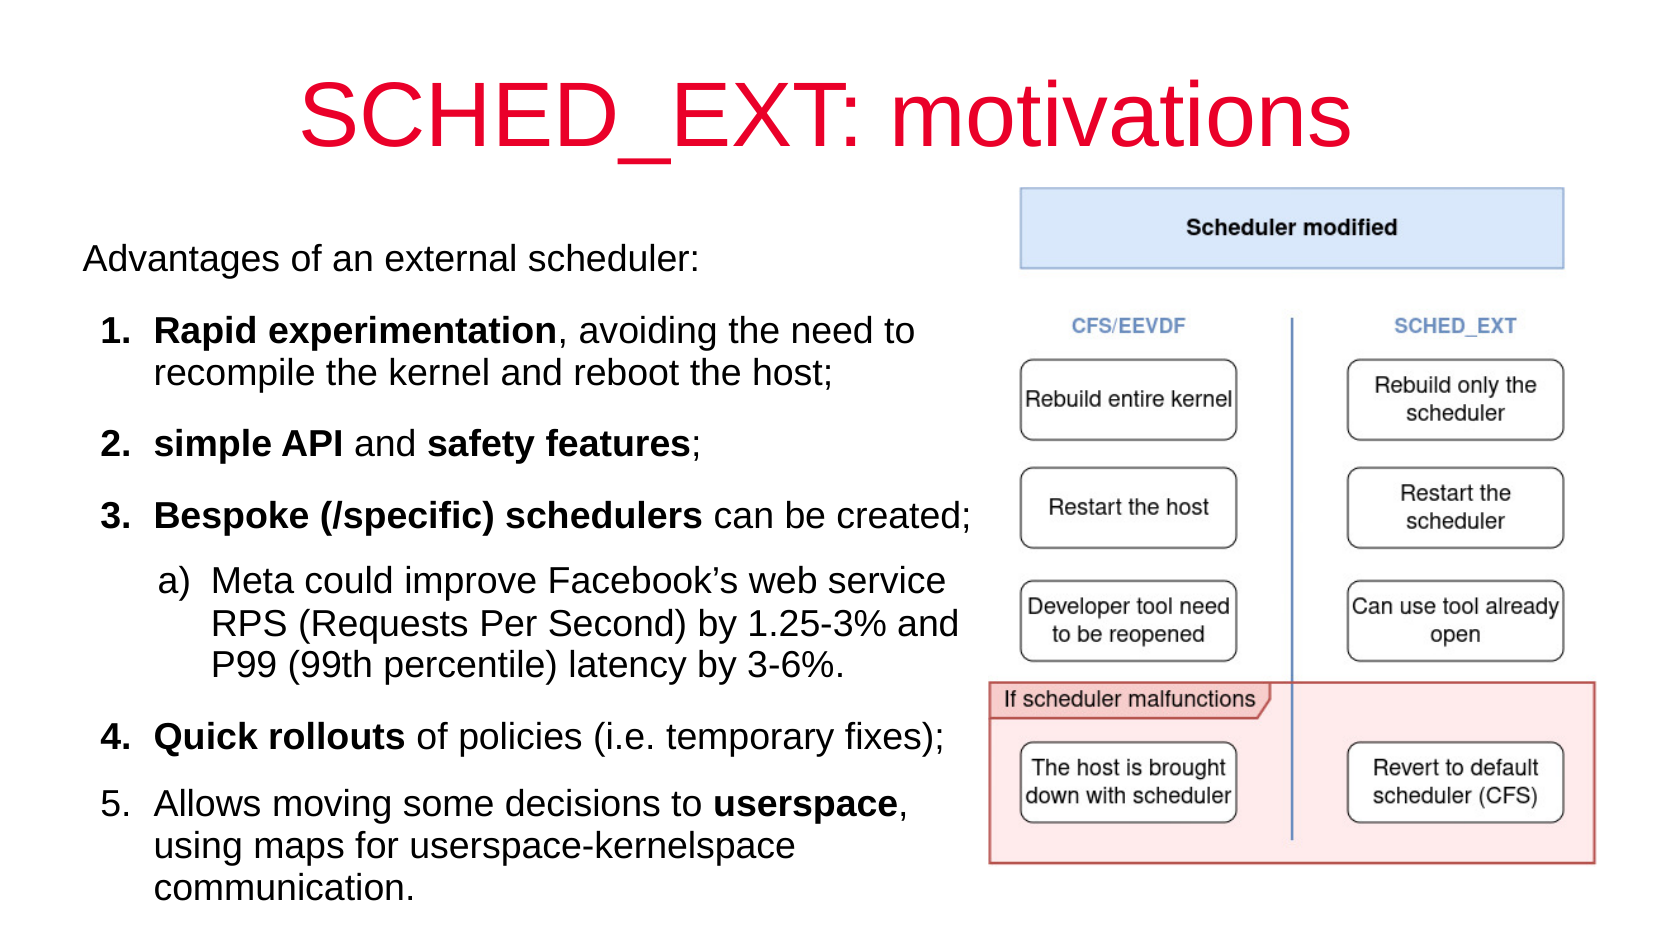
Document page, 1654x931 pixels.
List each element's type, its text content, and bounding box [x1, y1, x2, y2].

list Advantages of an external scheduler: Rapid experimentation, avoiding the need to recompile the kernel and reboot the host; simple API and safety features; Bespoke (/specific) schedulers can be created; Meta could improve Facebook’s web service RPS (Requests Per Second) by 1.25-3% and P99 (99th percentile) latency by 3-6%. Quick rollouts of policies (i.e. temporary fixes); Allows moving some decisions to userspace, using maps for userspace-kernelspace communication. [82, 237, 976, 876]
title SCHED_EXT: motivations [82, 37, 1571, 193]
picture [988, 187, 1599, 867]
